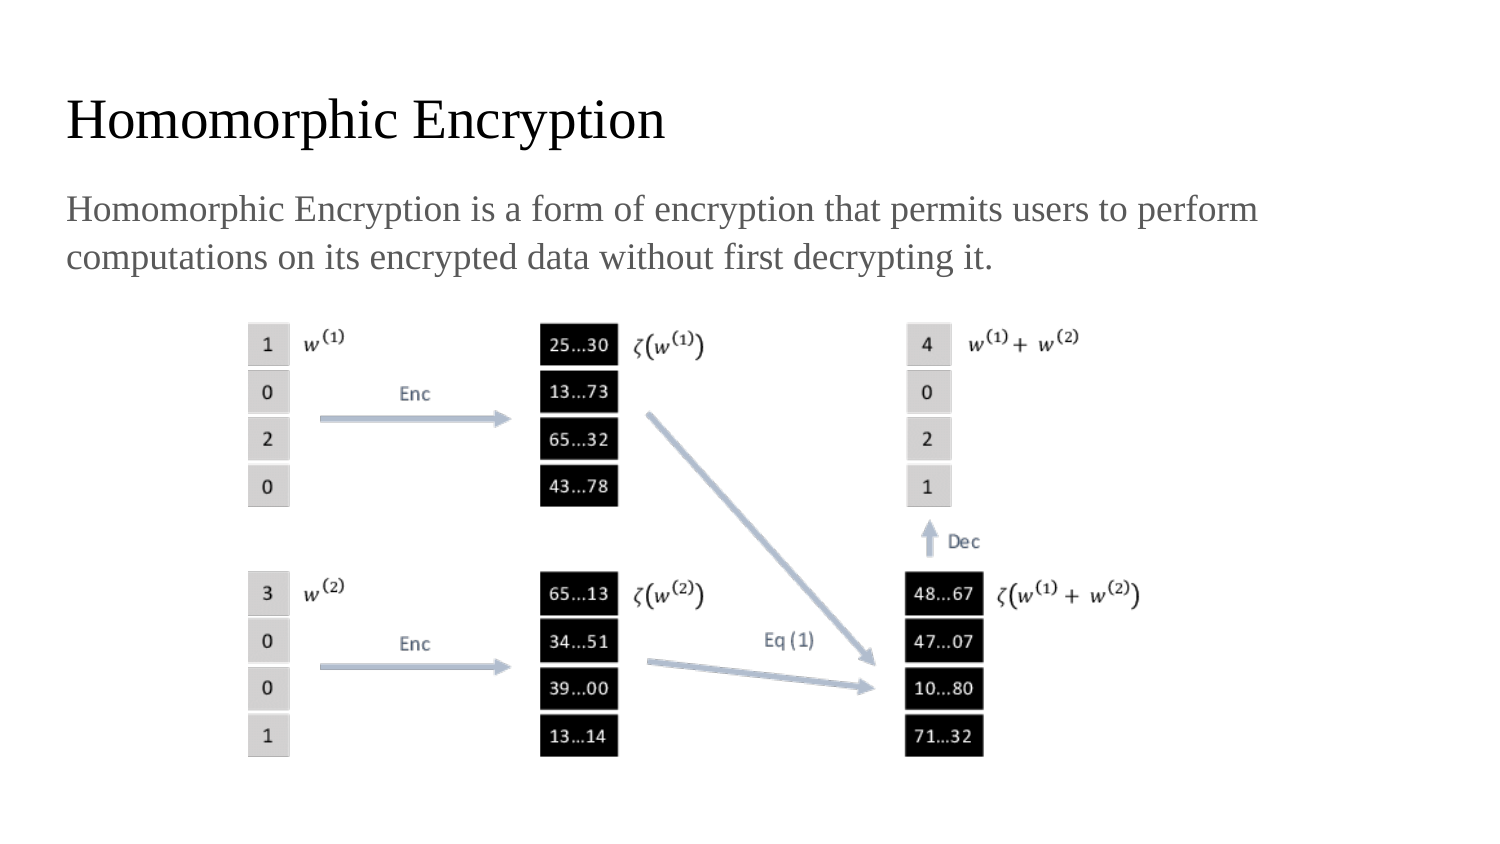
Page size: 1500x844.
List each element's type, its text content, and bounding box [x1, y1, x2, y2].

title Homomorphic Encryption [51, 72, 1449, 166]
picture [248, 293, 1165, 762]
list Homomorphic Encryption is a form of encryption that permits users to perform computations on its encrypted data without first decrypting it. [51, 166, 1449, 728]
